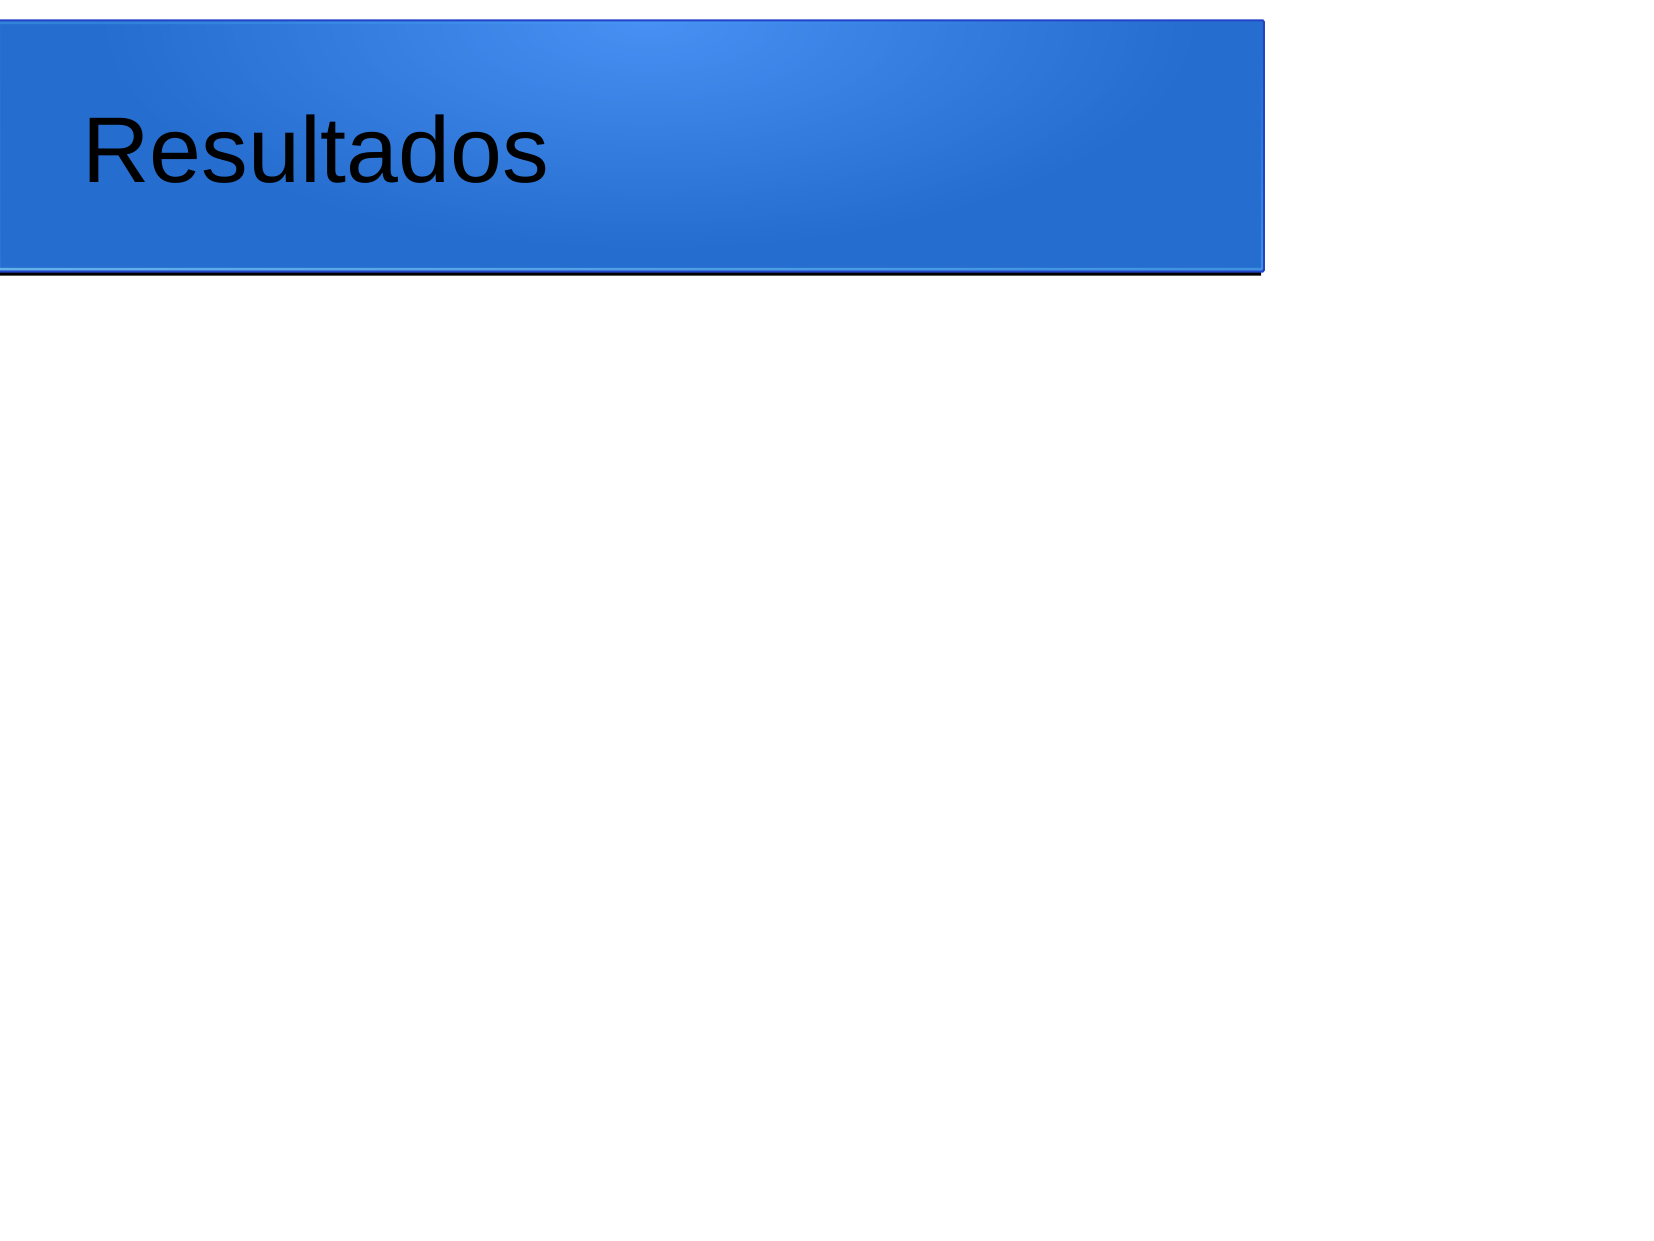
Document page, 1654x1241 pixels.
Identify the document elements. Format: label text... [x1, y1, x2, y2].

title Resultados [82, 47, 1235, 252]
